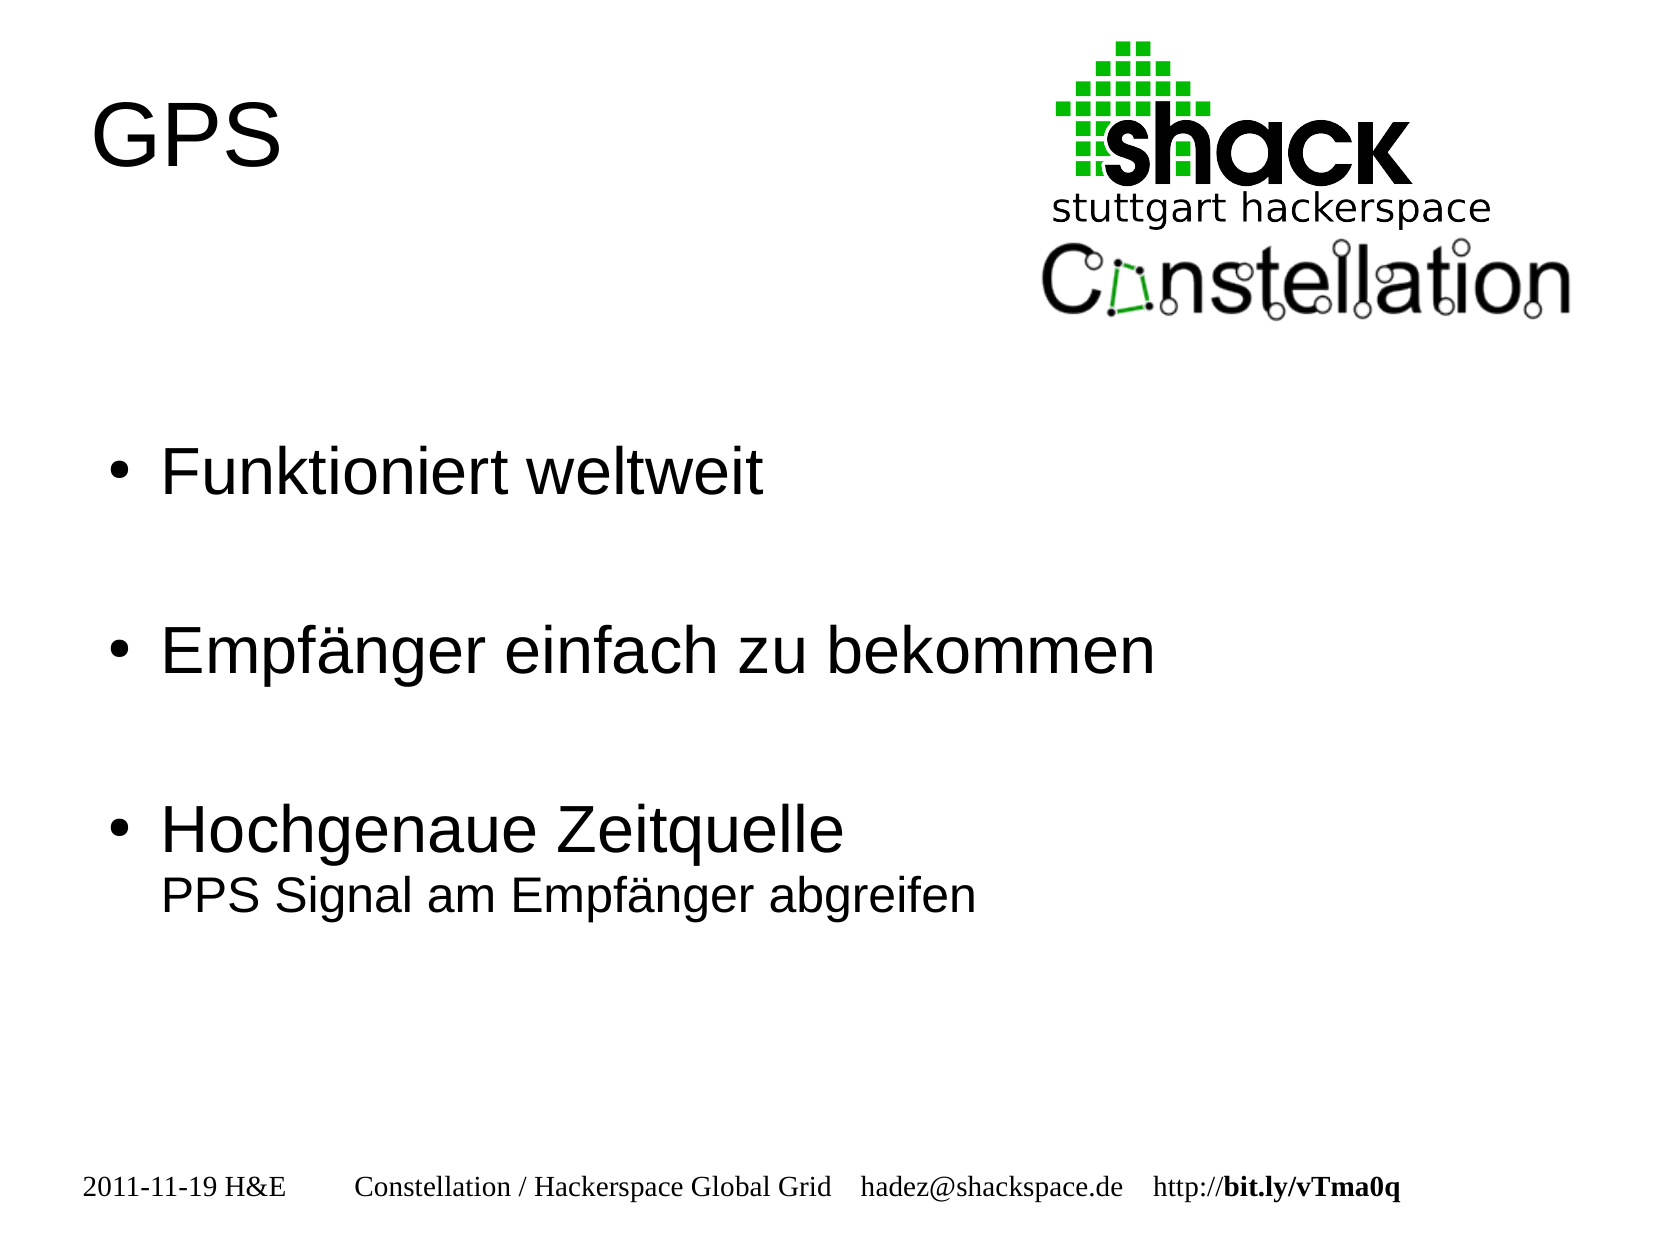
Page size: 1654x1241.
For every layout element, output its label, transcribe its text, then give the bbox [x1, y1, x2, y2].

title GPS [90, 30, 1029, 241]
list Funktioniert weltweit Empfänger einfach zu bekommen Hochgenaue Zeitquelle PPS Signal am Empfänger abgreifen [90, 330, 1571, 1141]
picture [1028, 34, 1586, 325]
